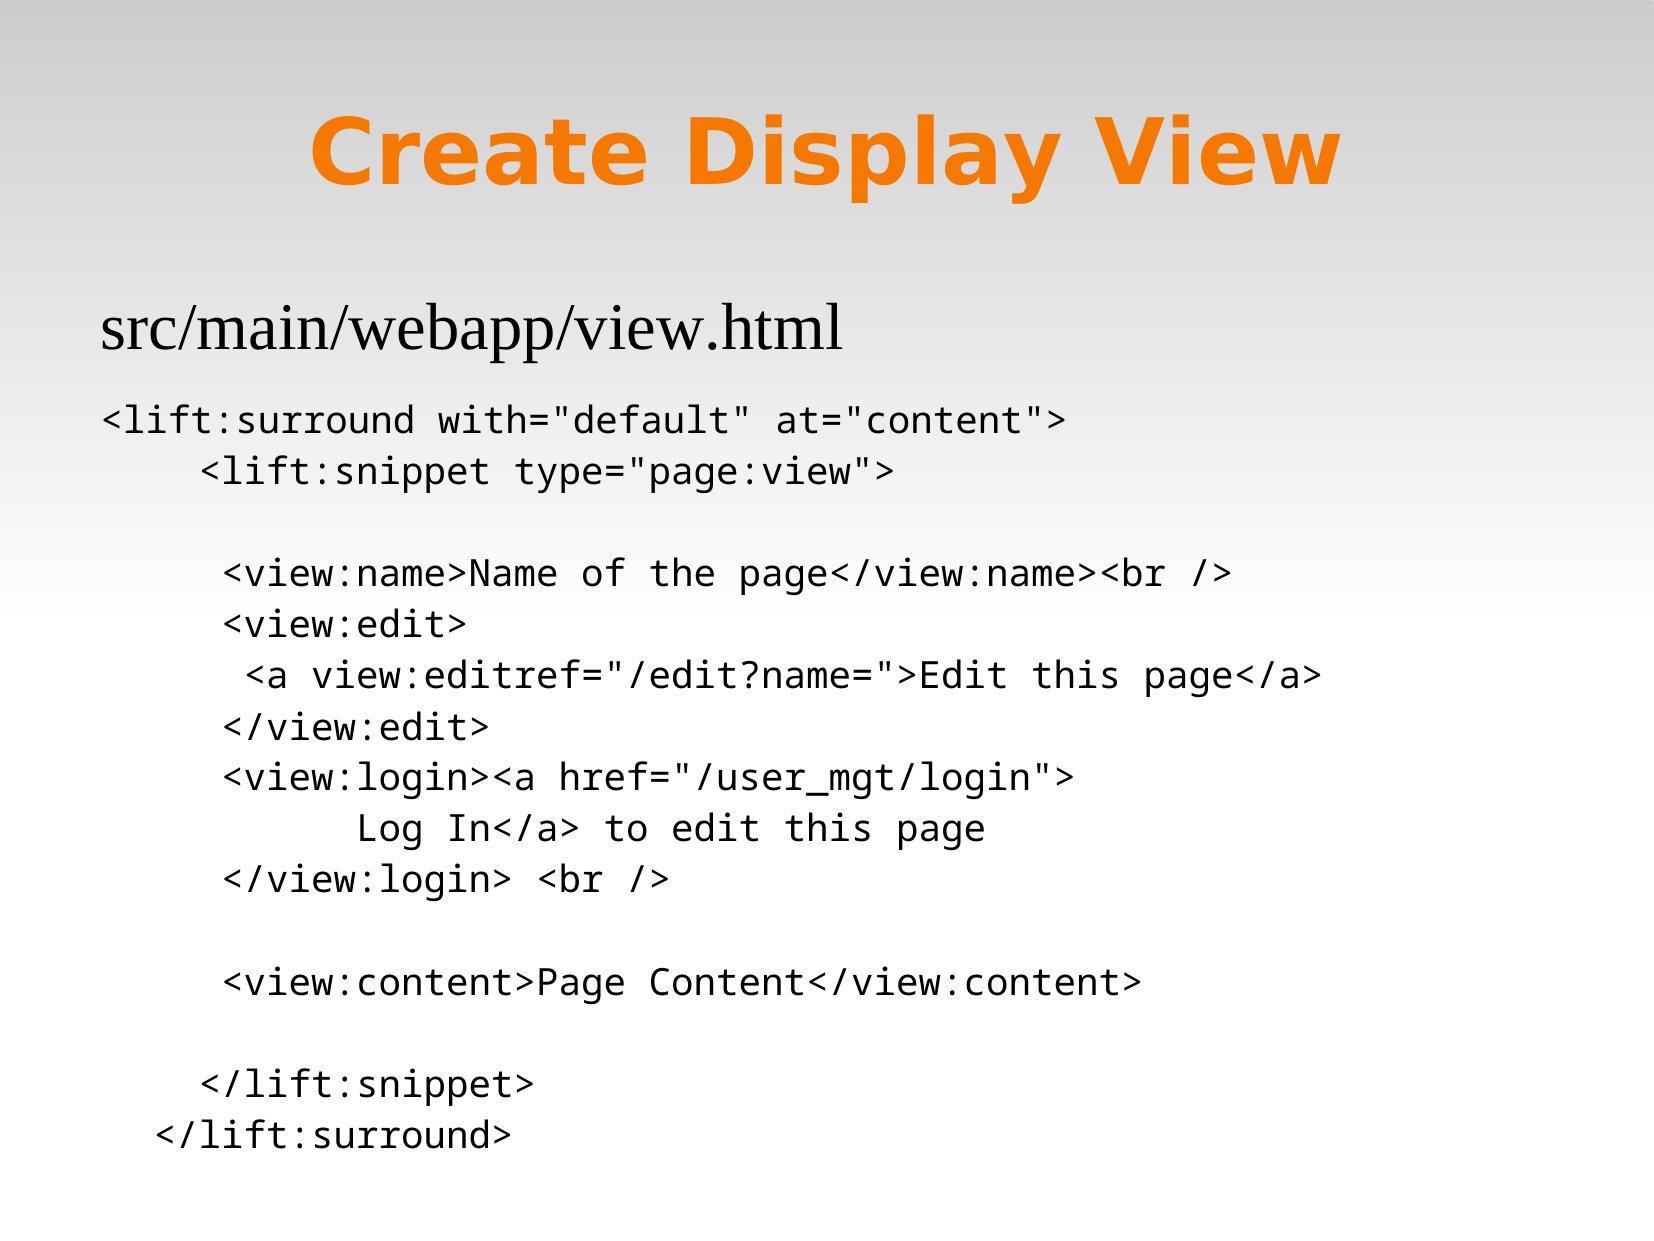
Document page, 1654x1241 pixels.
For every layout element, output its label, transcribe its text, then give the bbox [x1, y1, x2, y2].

title Create Display View [82, 56, 1571, 250]
list src/main/webapp/view.html <lift:surround with="default" at="content"> <lift:snippet type="page:view"> <view:name>Name of the page</view:name><br /> <view:edit> <a view:editref="/edit?name=">Edit this page</a> </view:edit> <view:login><a href="/user_mgt/login"> Log In</a> to edit this page </view:login> <br /> <view:content>Page Content</view:content> </lift:snippet> </lift:surround> [82, 290, 1571, 1094]
